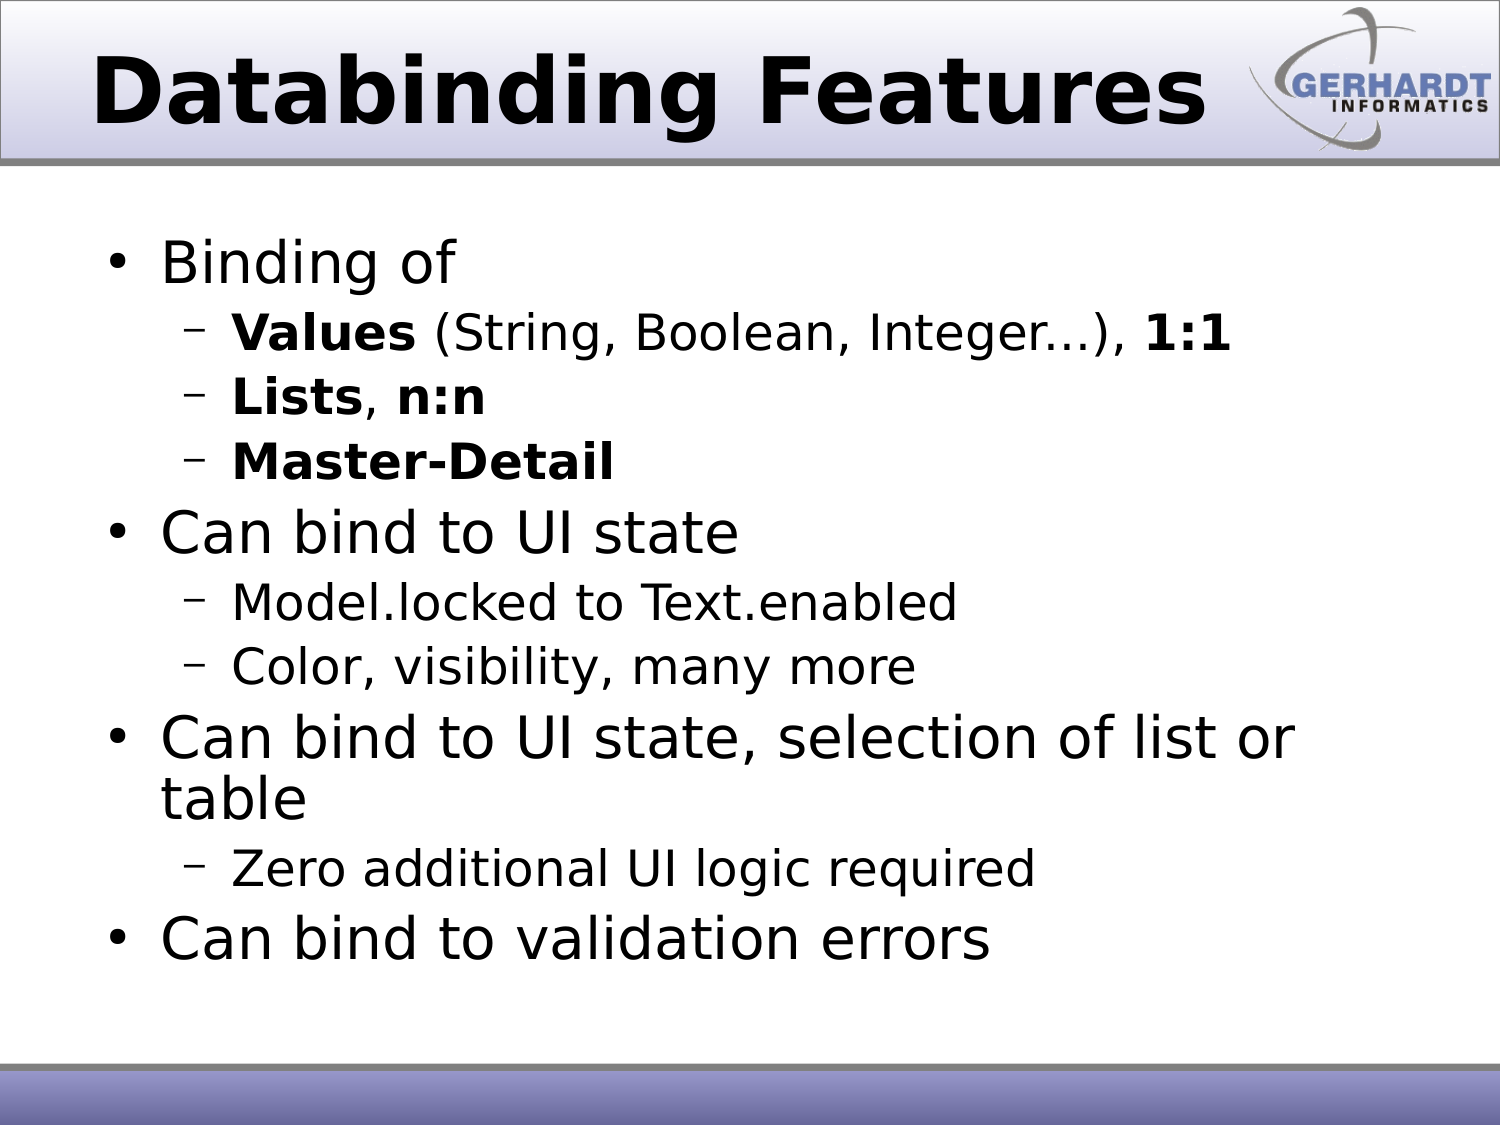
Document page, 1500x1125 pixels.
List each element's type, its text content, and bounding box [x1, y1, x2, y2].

picture [1426, 7, 1491, 151]
list Binding of Values (String, Boolean, Integer...), 1:1 Lists, n:n Master-Detail Can bind to UI state Model.locked to Text.enabled Color, visibility, many more Can bind to UI state, selection of list or table Zero additional UI logic required Can bind to validation errors [75, 227, 1426, 1123]
title Databinding Features [75, 0, 1426, 186]
